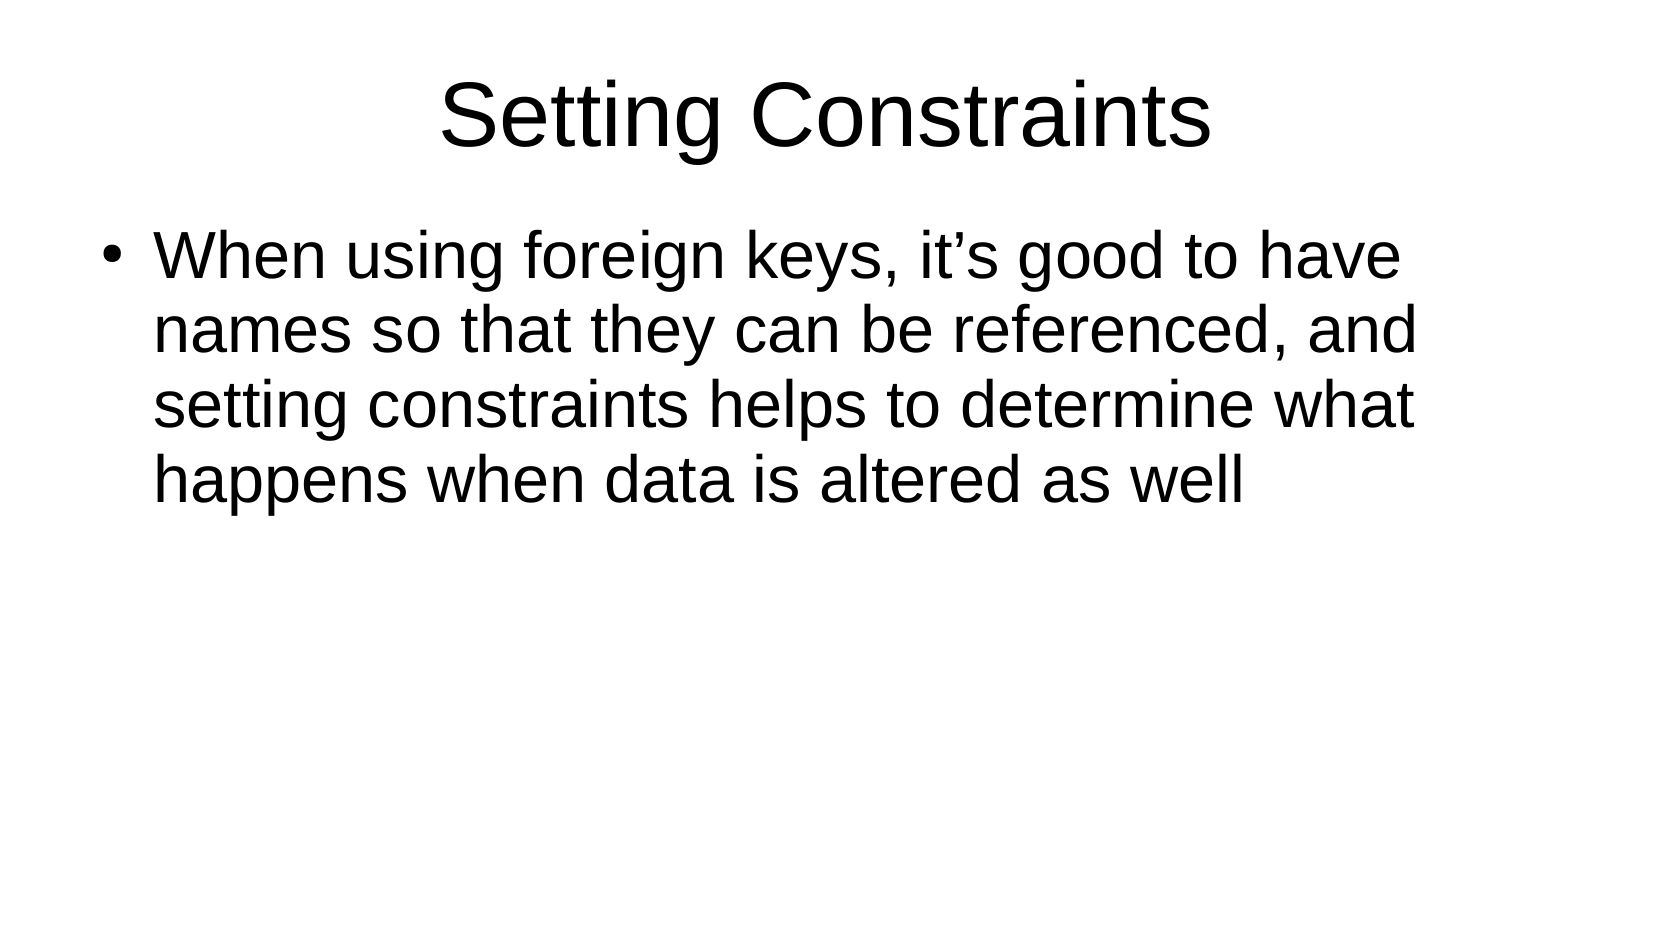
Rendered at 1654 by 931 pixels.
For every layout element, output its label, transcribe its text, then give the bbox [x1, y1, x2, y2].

list When using foreign keys, it’s good to have names so that they can be referenced, and setting constraints helps to determine what happens when data is altered as well [82, 217, 1571, 758]
title Setting Constraints [82, 37, 1571, 193]
